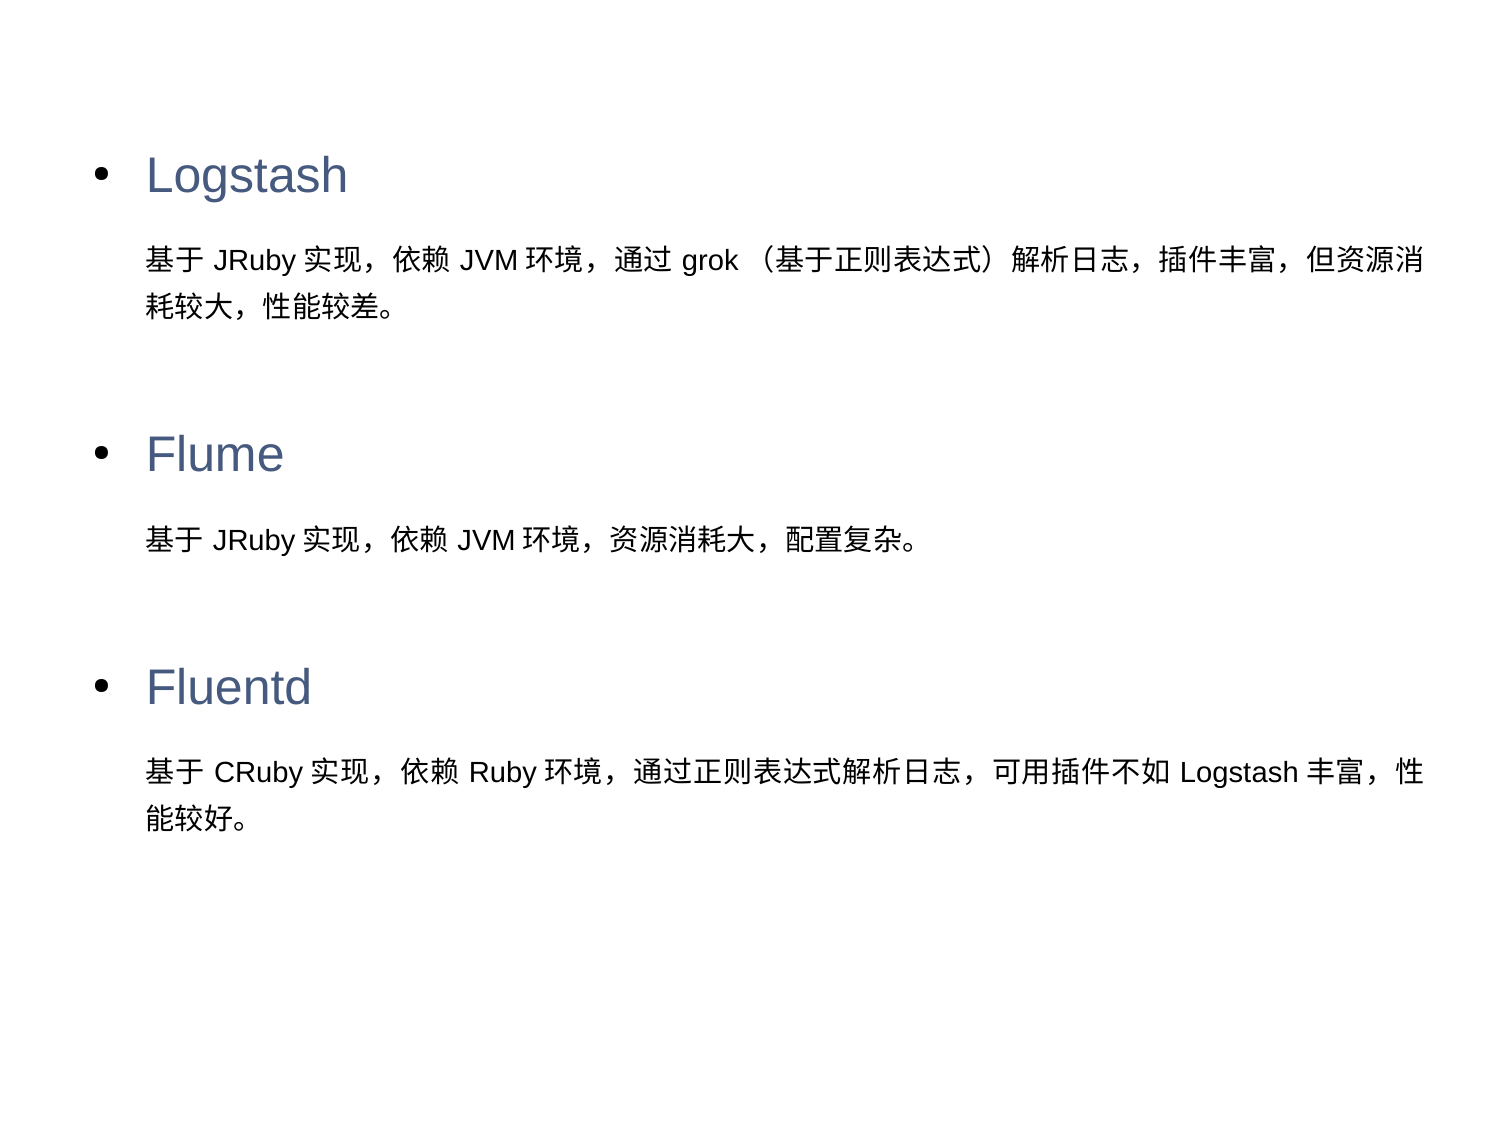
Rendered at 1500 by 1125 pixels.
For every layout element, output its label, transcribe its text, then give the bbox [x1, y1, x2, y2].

list Logstash 基于JRuby实现，依赖JVM环境，通过grok（基于正则表达式）解析日志，插件丰富，但资源消耗较大，性能较差。 Flume 基于JRuby实现，依赖JVM环境，资源消耗大，配置复杂。 Fluentd 基于CRuby实现，依赖Ruby环境，通过正则表达式解析日志，可用插件不如Logstash丰富，性能较好。 [75, 141, 1425, 1028]
